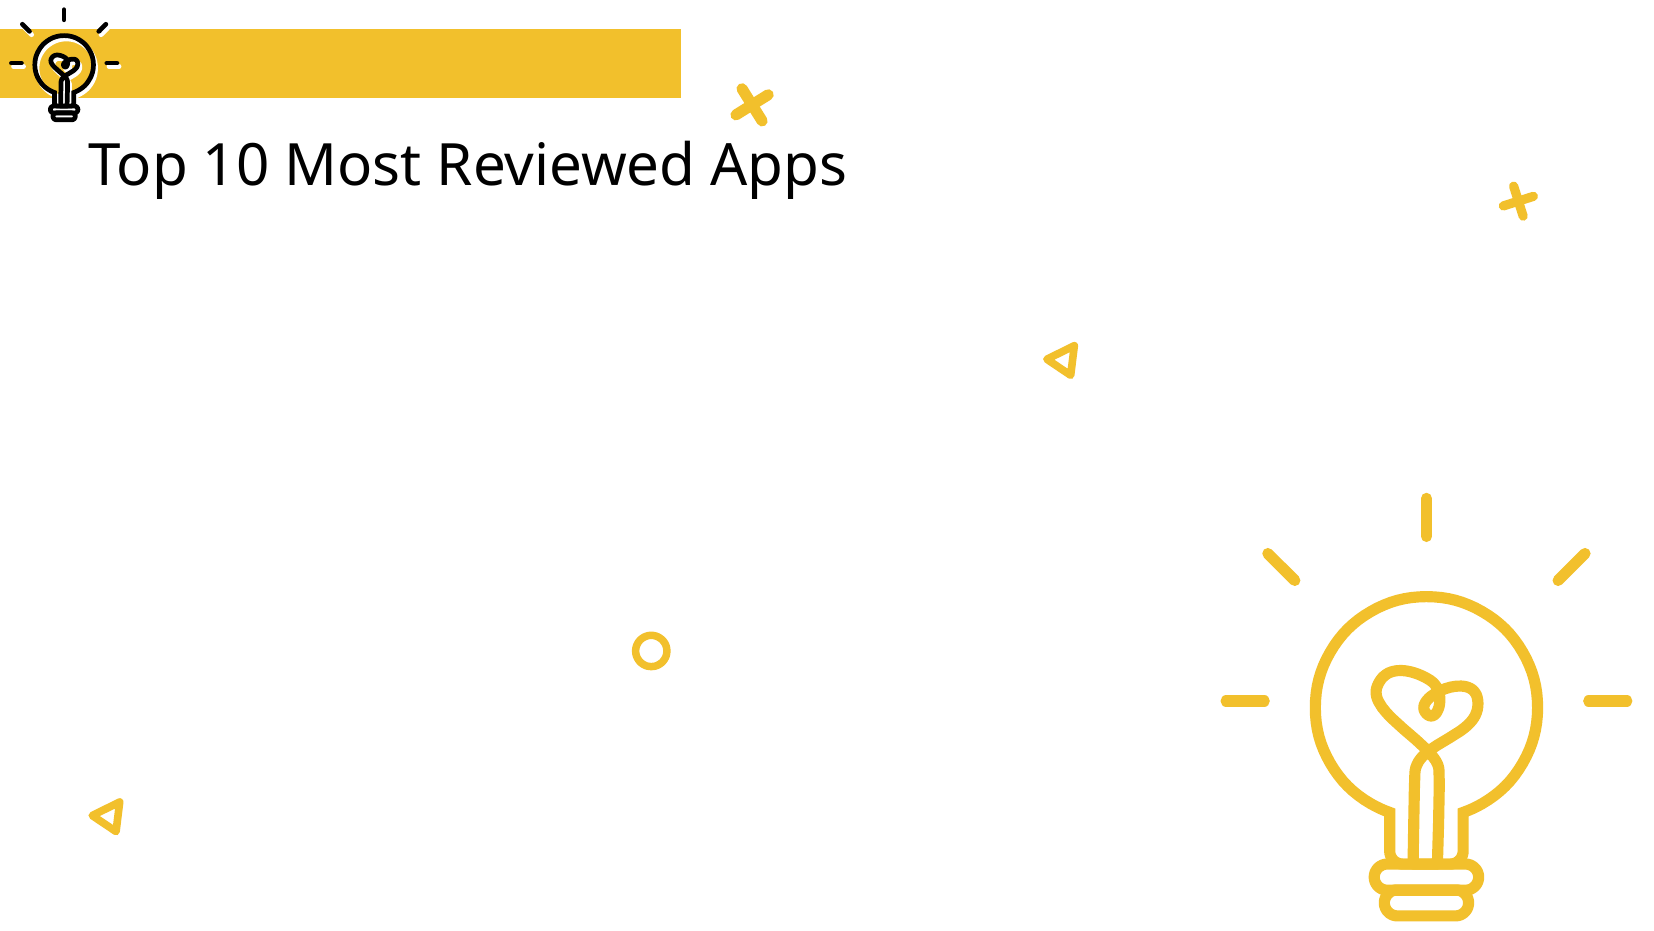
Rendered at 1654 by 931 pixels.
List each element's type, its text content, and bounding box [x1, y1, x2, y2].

title Top 10 Most Reviewed Apps [88, 83, 1270, 242]
